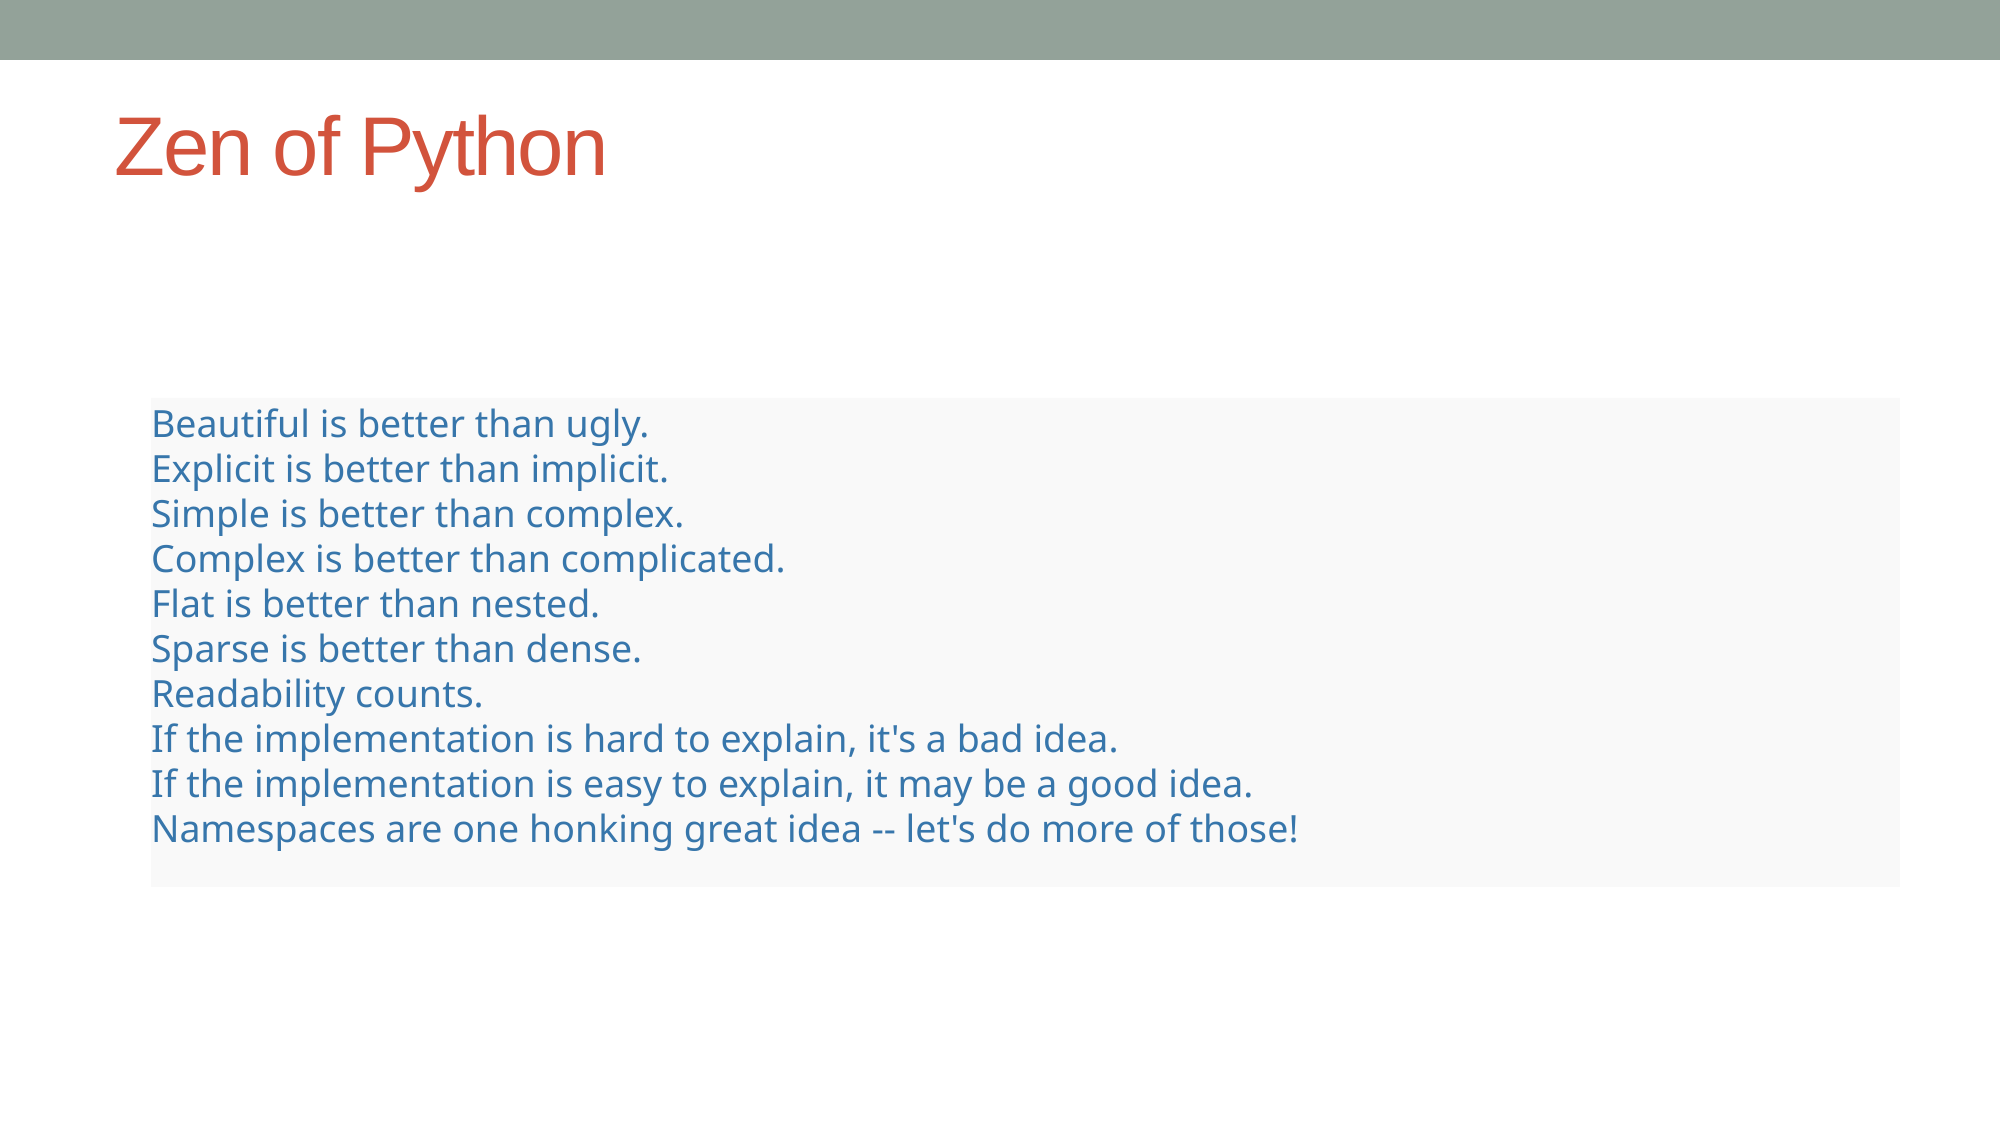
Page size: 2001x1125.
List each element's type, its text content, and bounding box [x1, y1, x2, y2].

list Beautiful is better than ugly. Explicit is better than implicit. Simple is better than complex. Complex is better than complicated. Flat is better than nested. Sparse is better than dense. Readability counts. If the implementation is hard to explain, it's a bad idea. If the implementation is easy to explain, it may be a good idea. Namespaces are one honking great idea -- let's do more of those! [151, 397, 1900, 887]
title Zen of Python [99, 61, 1900, 224]
